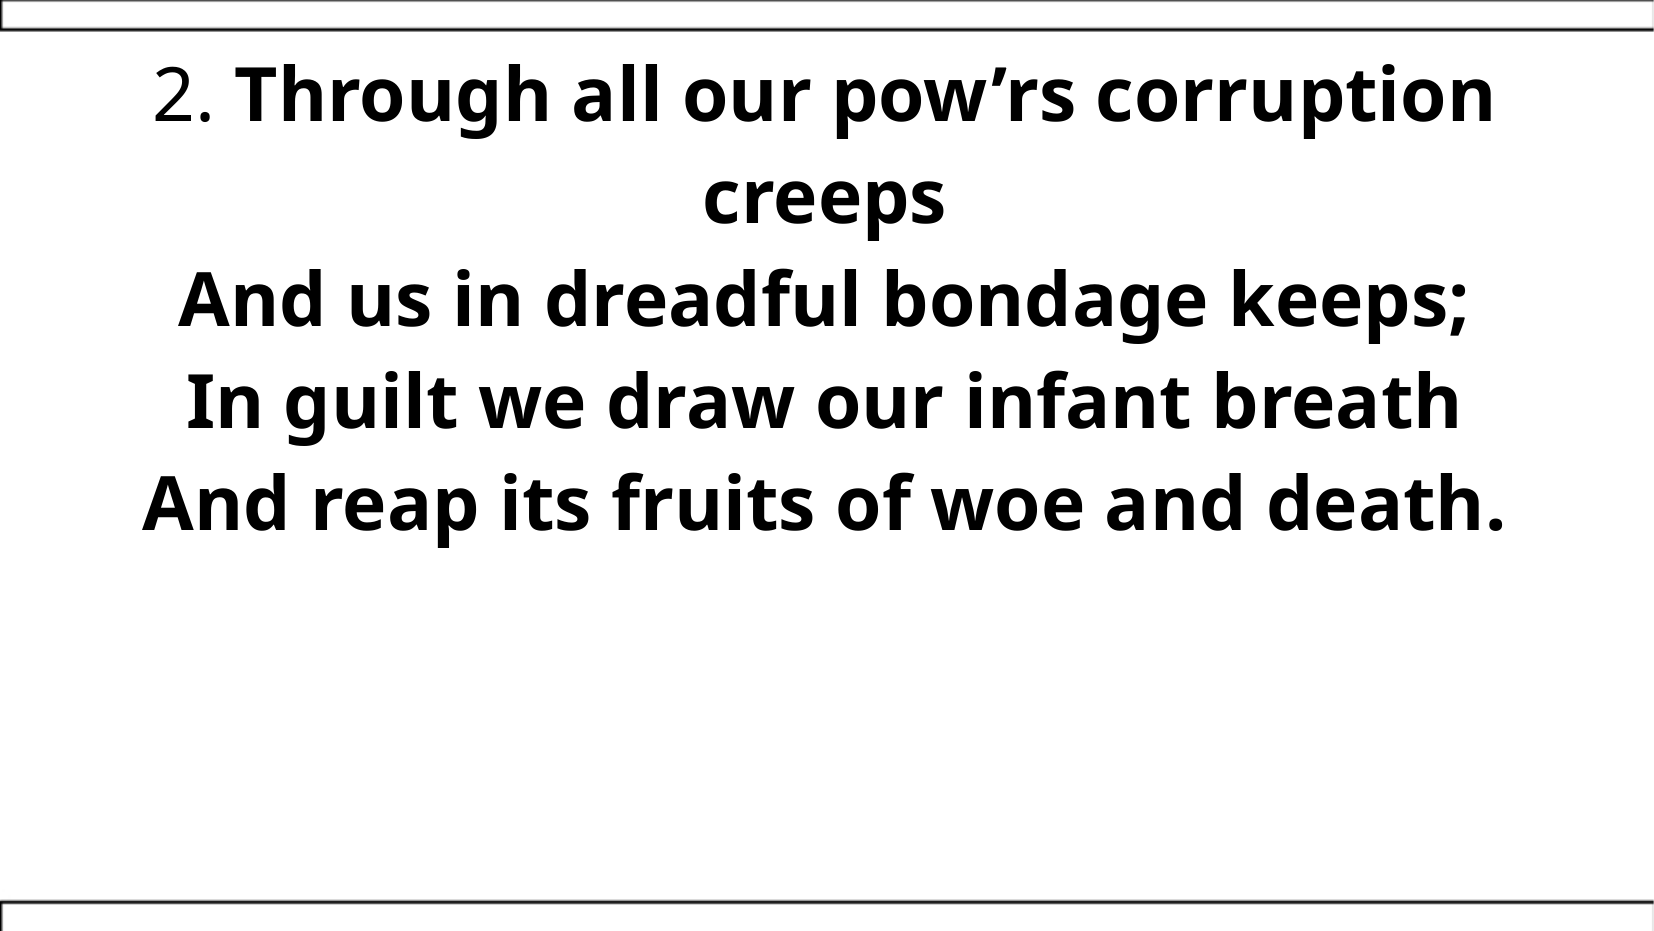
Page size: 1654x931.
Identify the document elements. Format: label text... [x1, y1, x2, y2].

picture [0, 0, 1654, 931]
text_box 2. Through all our pow’rs corruption creeps And us in dreadful bondage keeps; In guilt we draw our infant breath And reap its fruits of woe and death. [105, 34, 1546, 451]
